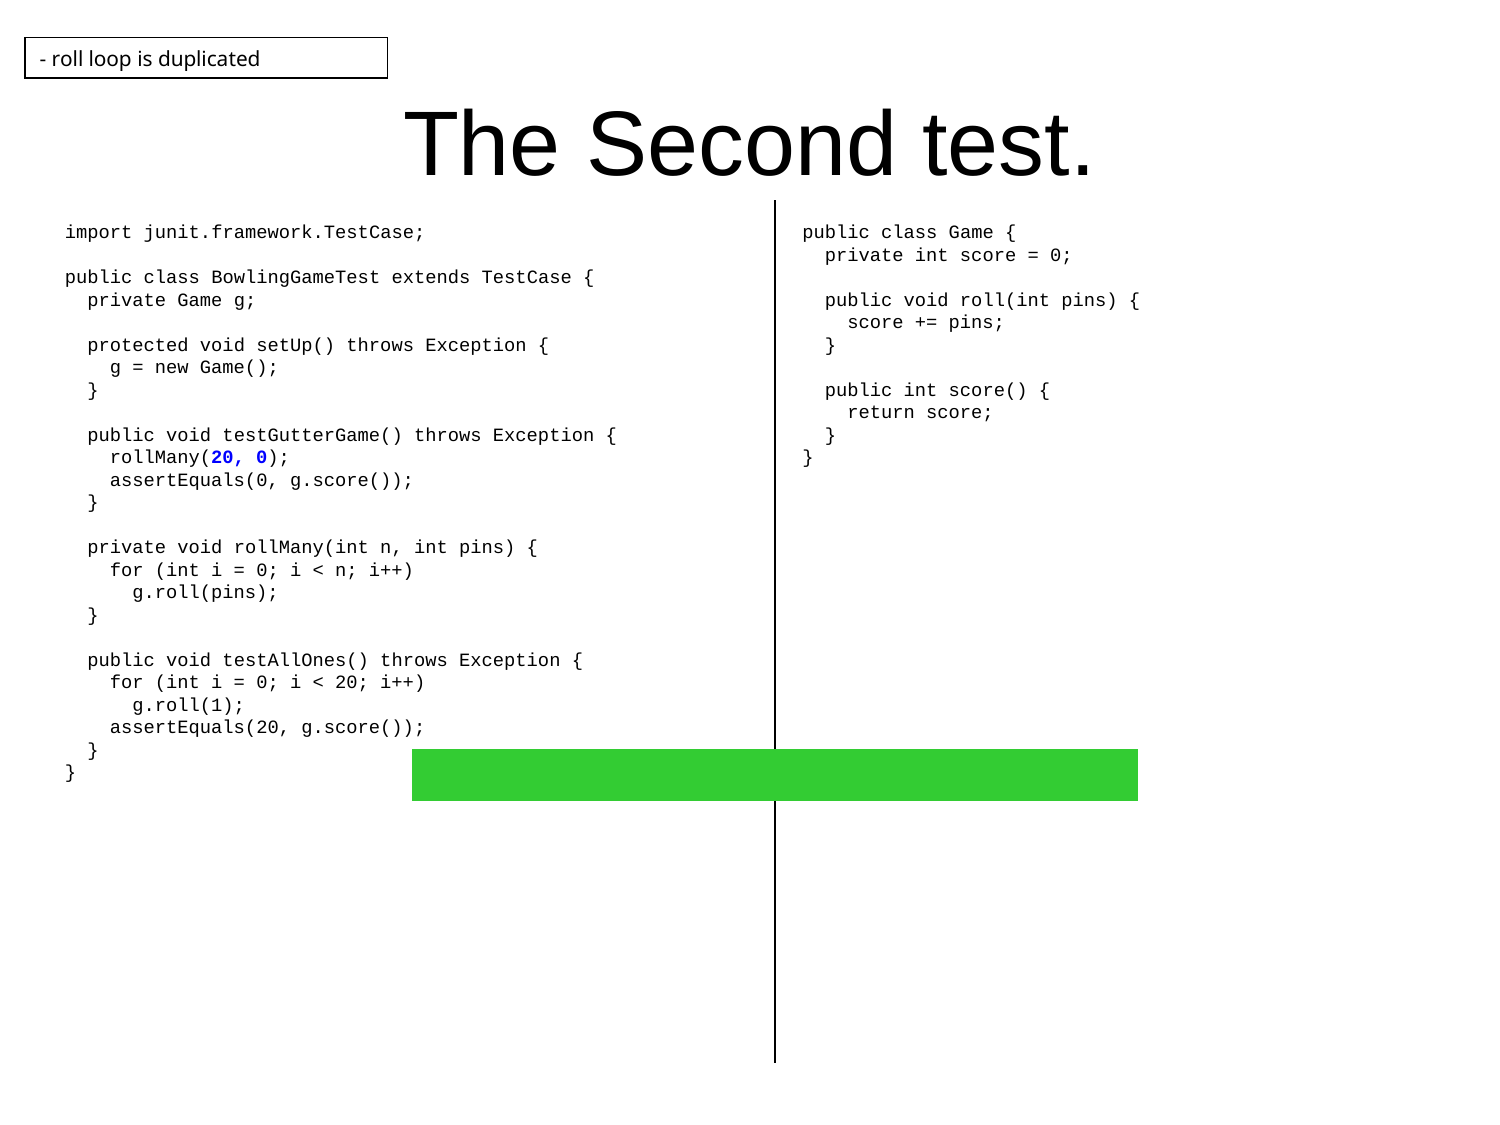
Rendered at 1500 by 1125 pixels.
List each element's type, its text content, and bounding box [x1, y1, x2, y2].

title The Second test. [75, 45, 1426, 233]
text_box [412, 749, 1138, 800]
text_box public class Game { private int score = 0; public void roll(int pins) { score += pins; } public int score() { return score; } } [787, 212, 1451, 498]
text_box import junit.framework.TestCase; public class BowlingGameTest extends TestCase { private Game g; protected void setUp() throws Exception { g = new Game(); } public void testGutterGame() throws Exception { rollMany(20, 0); assertEquals(0, g.score()); } private void rollMany(int n, int pins) { for (int i = 0; i < n; i++) g.roll(pins); } public void testAllOnes() throws Exception { for (int i = 0; i < 20; i++) g.roll(1); assertEquals(20, g.score()); } } [50, 212, 713, 791]
text_box - roll loop is duplicated [24, 37, 388, 78]
